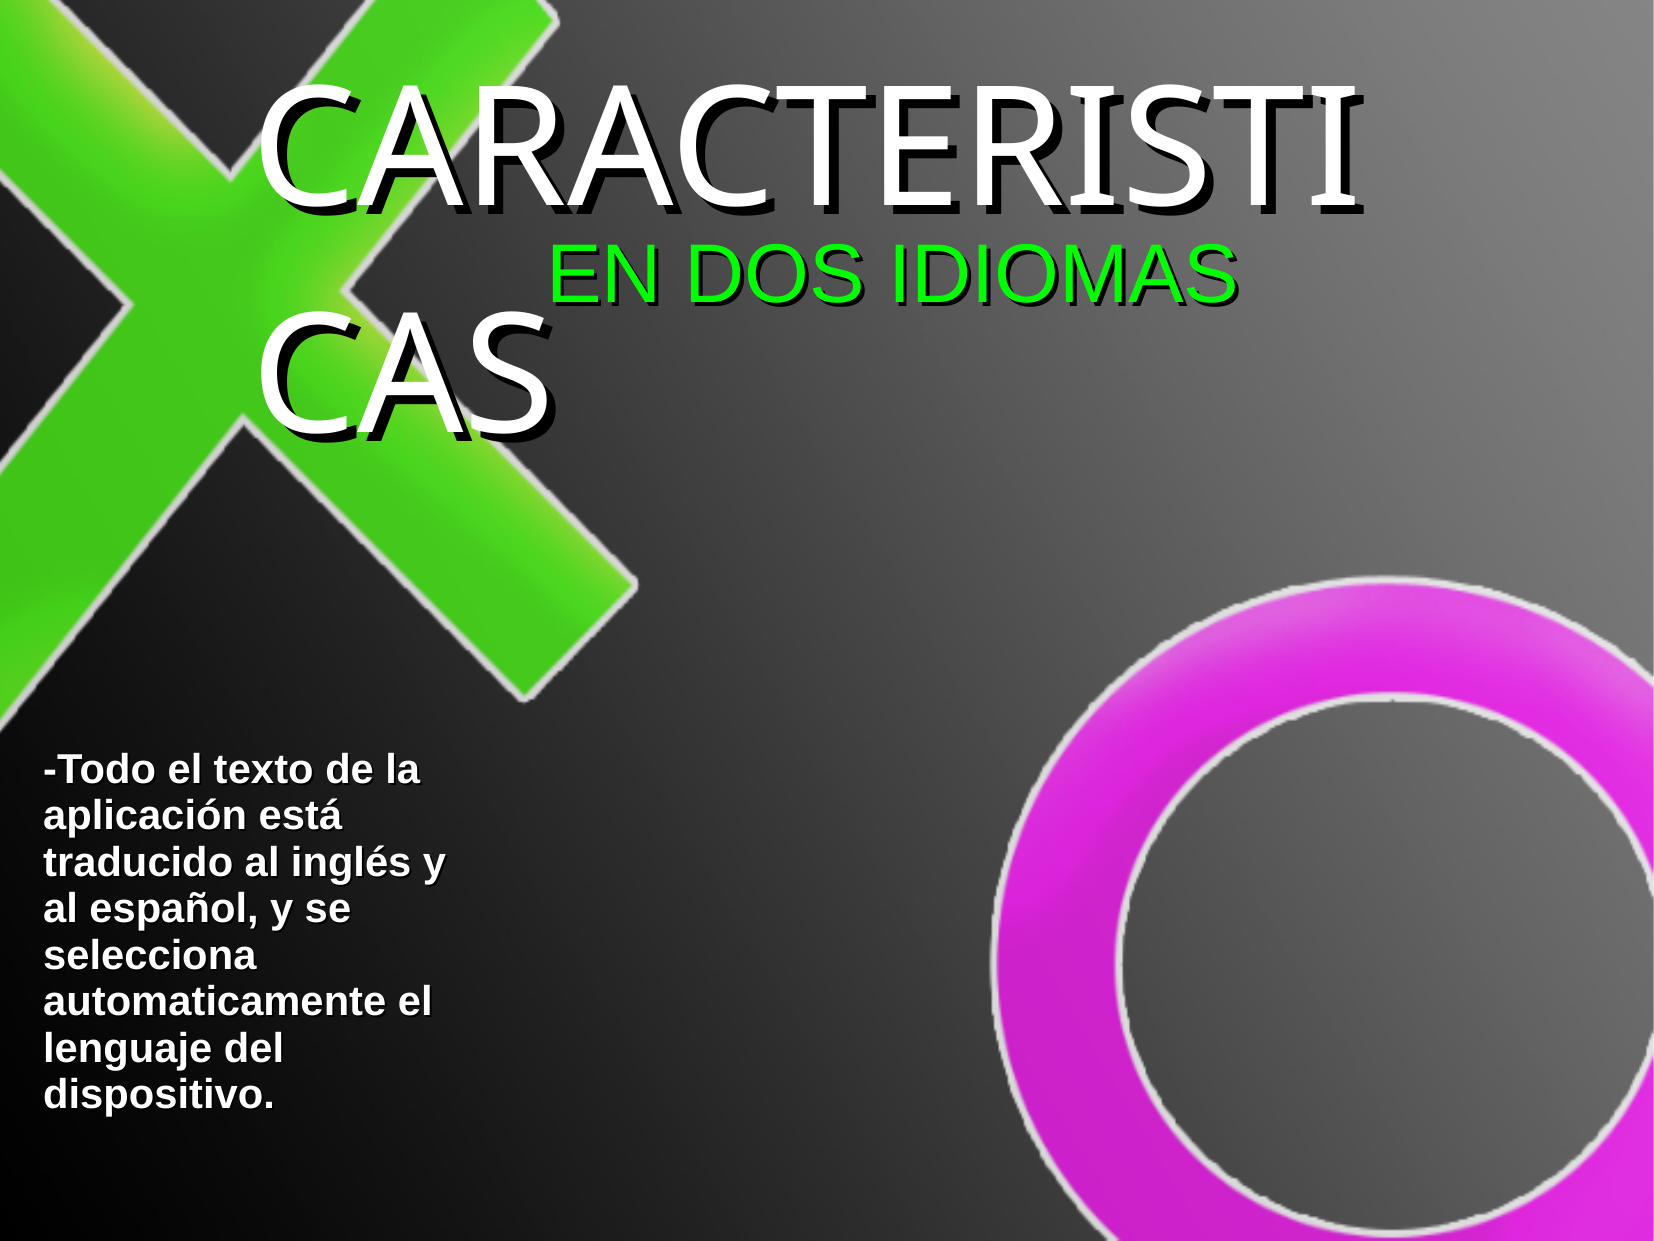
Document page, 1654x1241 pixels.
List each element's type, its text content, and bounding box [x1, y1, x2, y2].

text_box CARACTERISTICAS [236, 19, 1469, 239]
text_box -Todo el texto de la aplicación está traducido al inglés y al español, y se selecciona automaticamente el lenguaje del dispositivo. [28, 738, 501, 1133]
text_box EN DOS IDIOMAS [531, 220, 1329, 328]
picture [0, 0, 1654, 1241]
